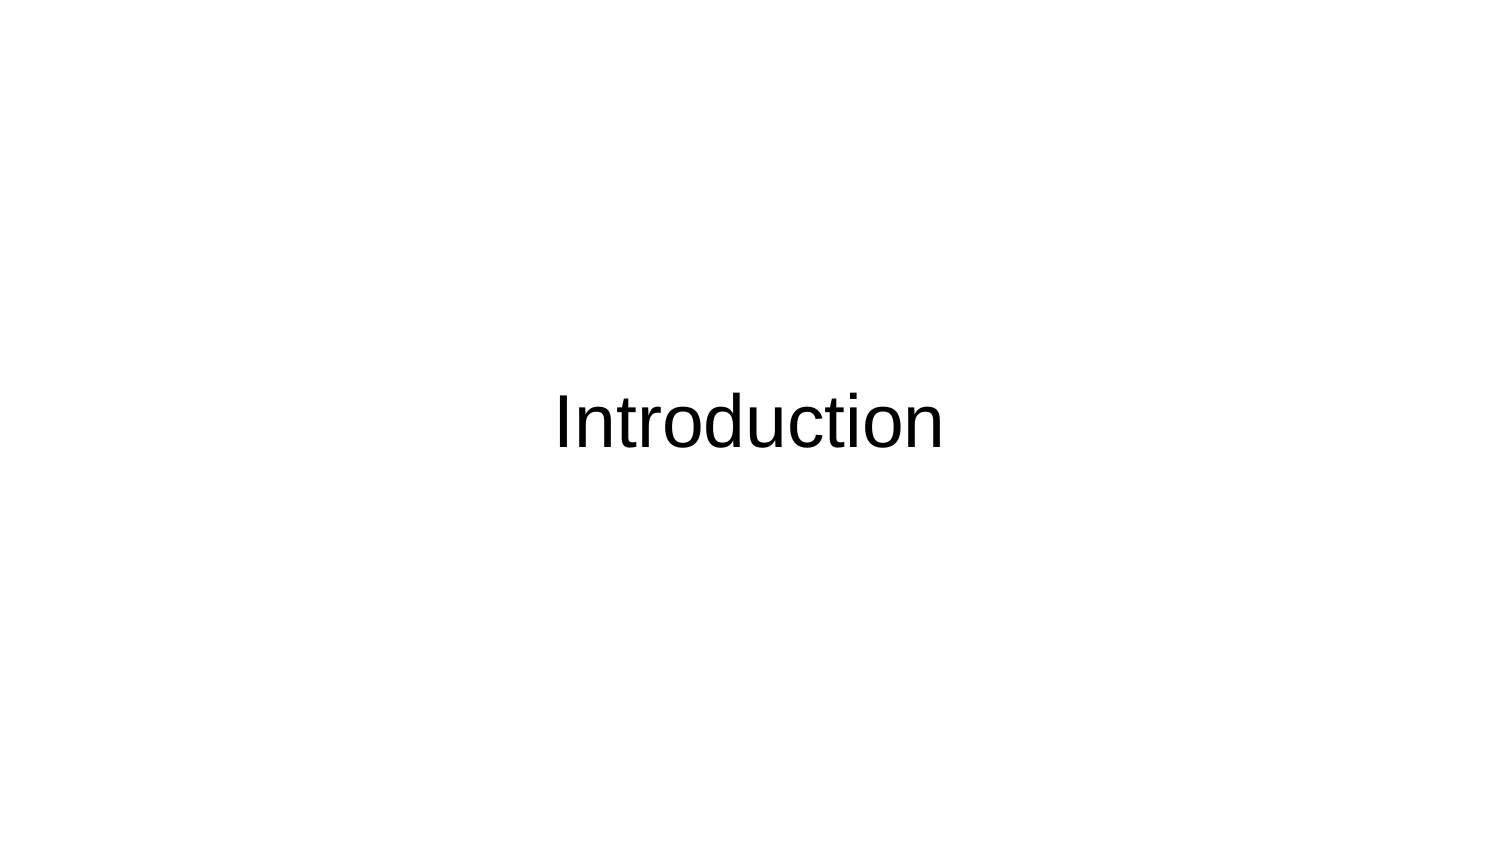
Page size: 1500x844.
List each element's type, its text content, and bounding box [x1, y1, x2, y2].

title Introduction [51, 352, 1449, 491]
